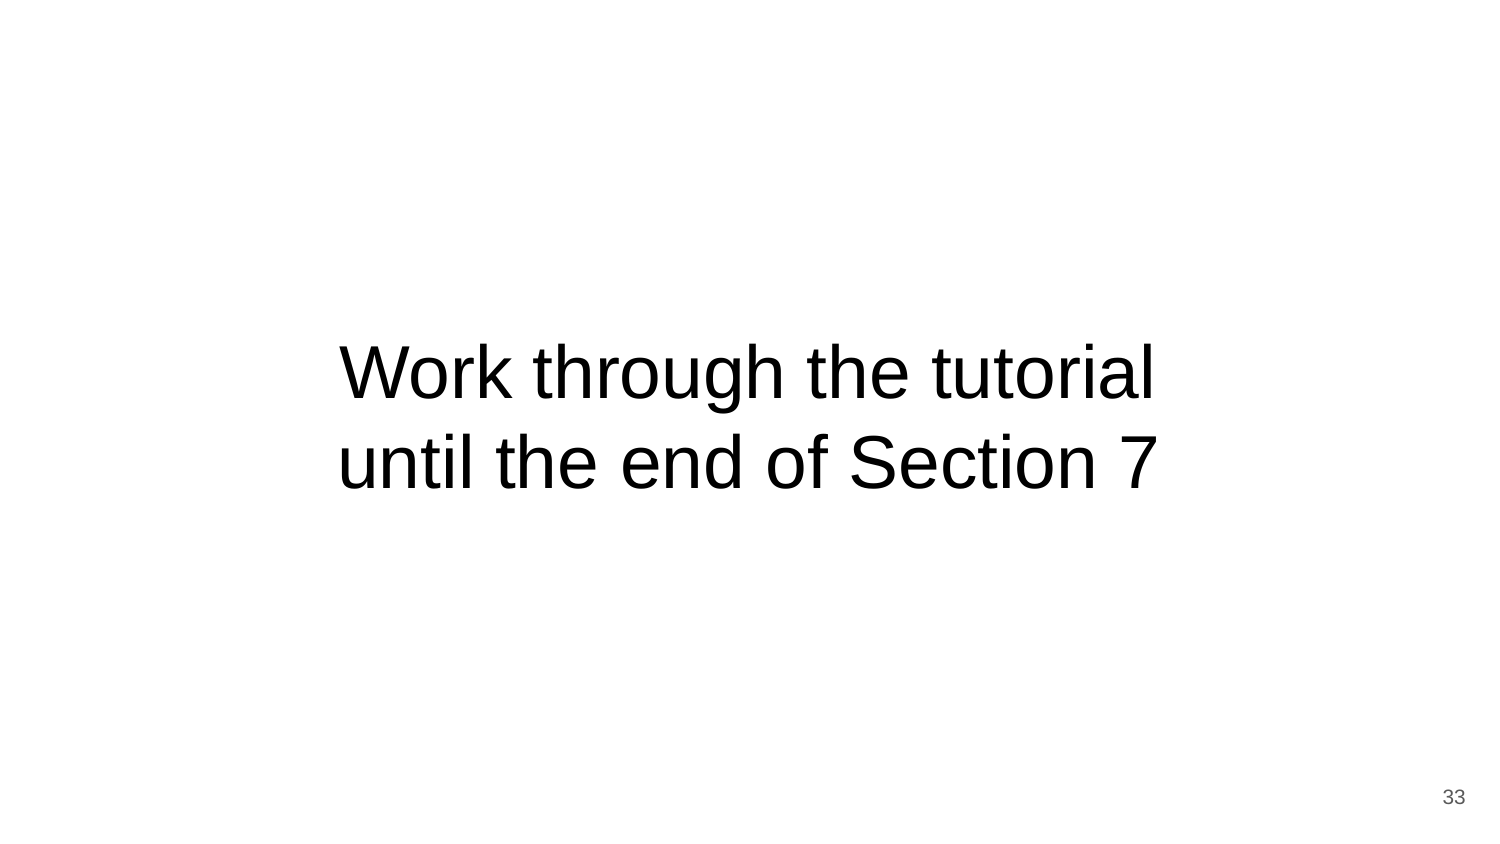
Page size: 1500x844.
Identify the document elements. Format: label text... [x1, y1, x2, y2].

slide_number <number> [1438, 783, 1470, 844]
title Work through the tutorial until the end of Section 7 [314, 321, 1186, 504]
